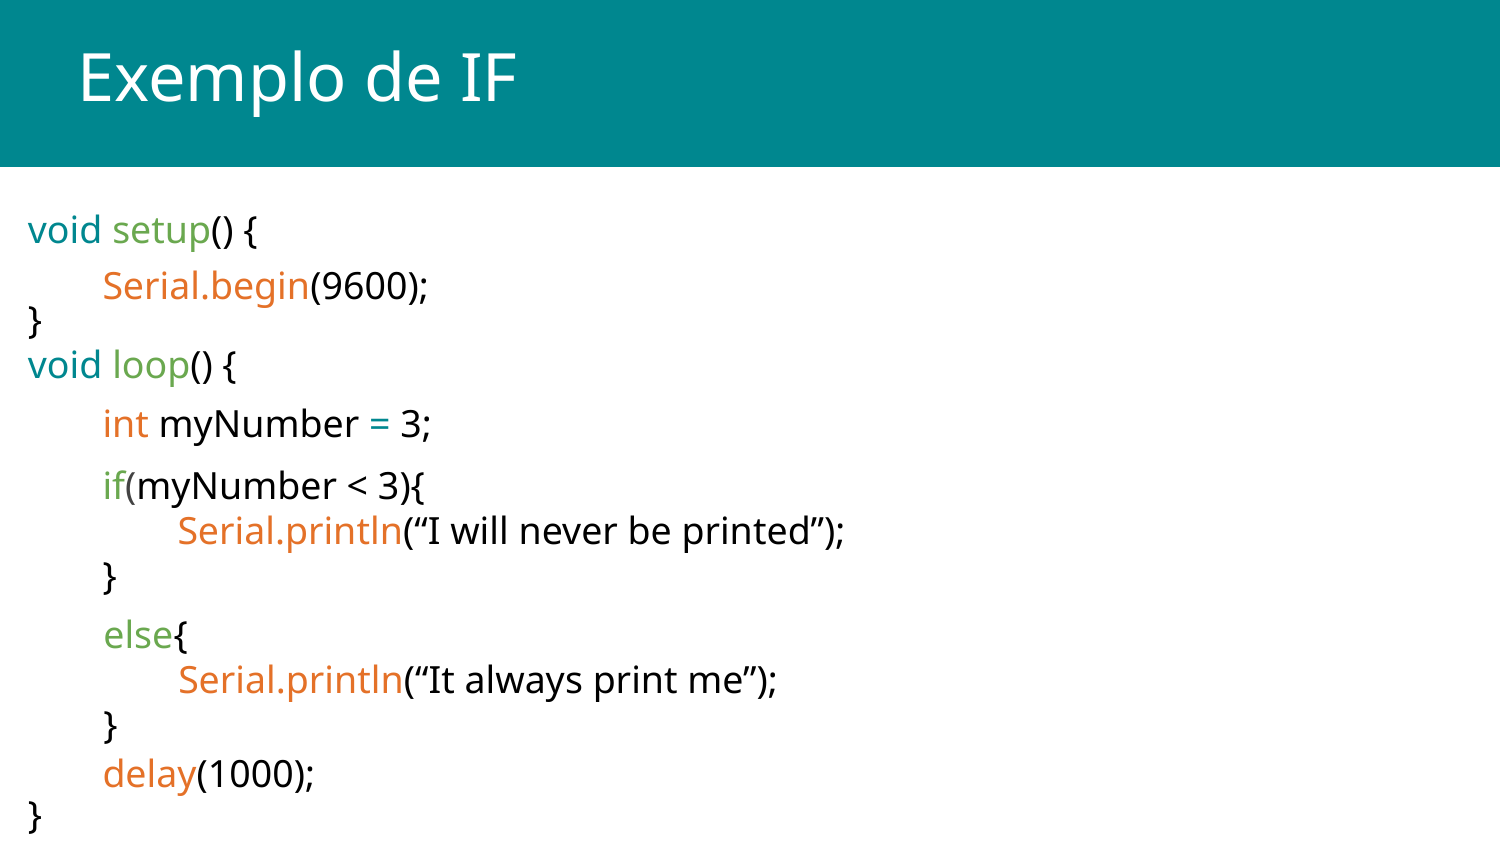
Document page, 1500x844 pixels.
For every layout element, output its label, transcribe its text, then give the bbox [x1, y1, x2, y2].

text_box void setup() { } void loop() { } [12, 191, 1462, 595]
text_box Serial.begin(9600); [12, 247, 1461, 353]
text_box int myNumber = 3; [12, 384, 1461, 447]
text_box if(myNumber < 3){ Serial.println(“I will never be printed”); } [12, 447, 1461, 609]
text_box void setup() { } void loop() { } [206, 353, 232, 384]
title Exemplo de IF [62, 20, 1411, 146]
text_box else{ Serial.println(“It always print me”); } [13, 595, 1462, 757]
text_box delay(1000); [12, 734, 1461, 814]
text_box void setup() { } void loop() { } [12, 353, 197, 384]
